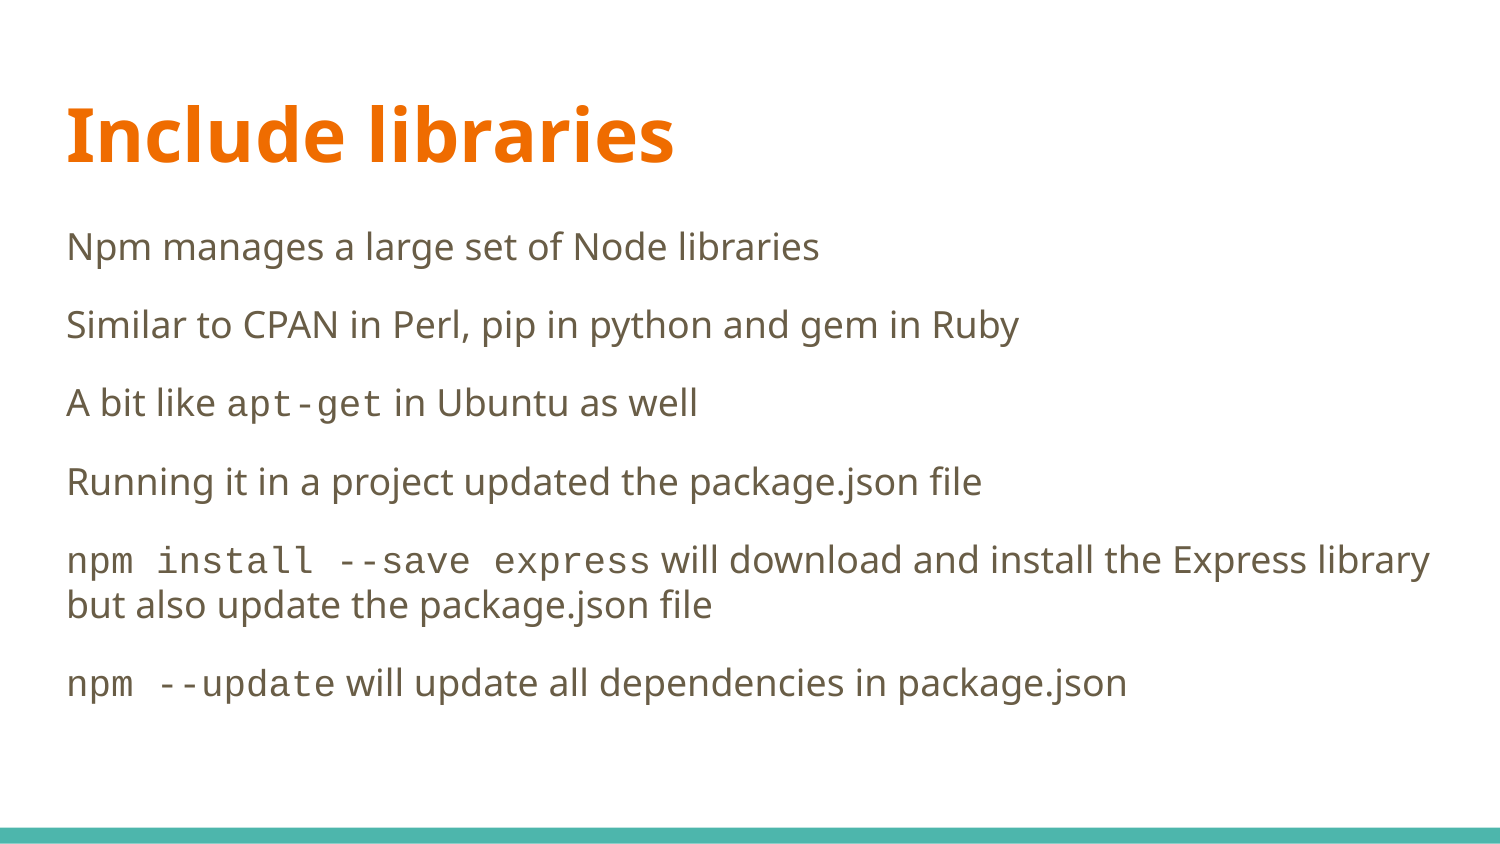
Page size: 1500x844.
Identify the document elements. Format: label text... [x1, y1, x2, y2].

list Npm manages a large set of Node libraries Similar to CPAN in Perl, pip in python and gem in Ruby A bit like apt-get in Ubuntu as well Running it in a project updated the package.json file npm install --save express will download and install the Express library but also update the package.json file npm --update will update all dependencies in package.json [51, 207, 1449, 750]
title Include libraries [51, 72, 1449, 189]
